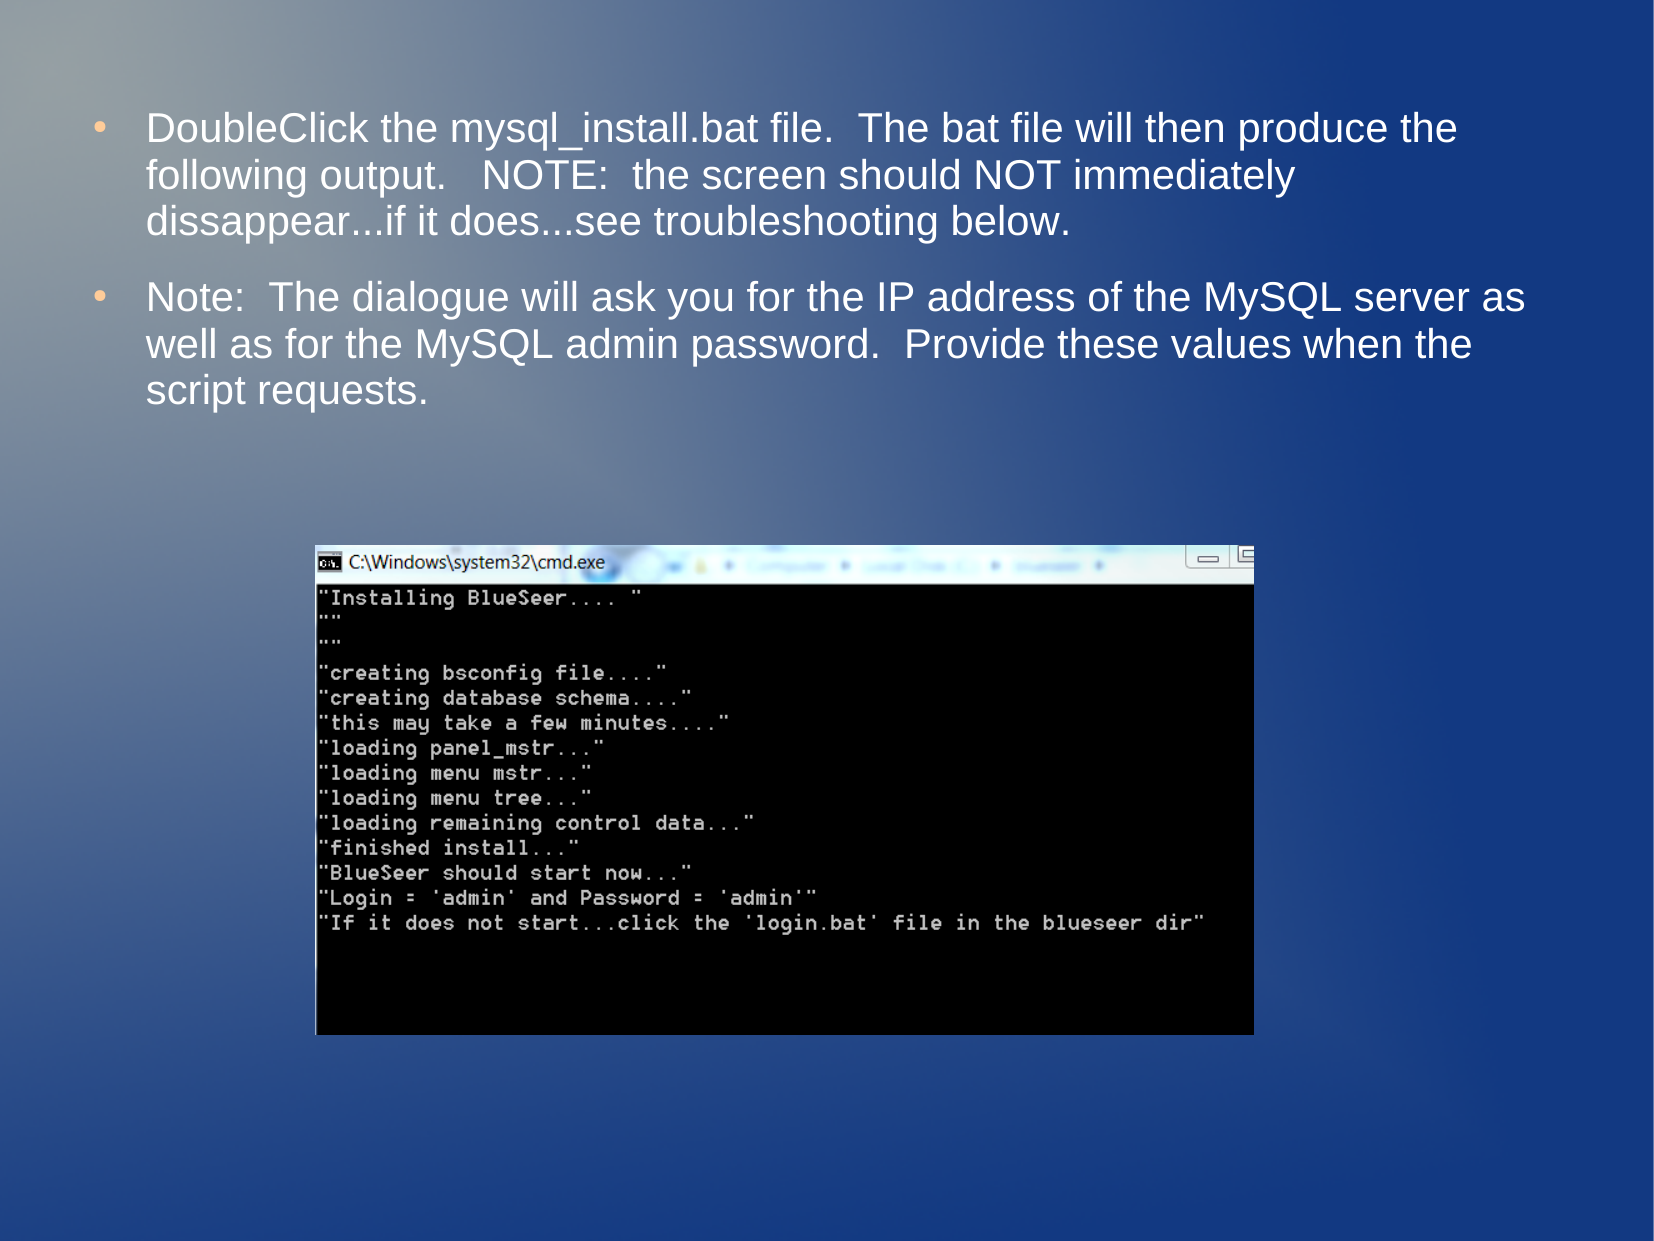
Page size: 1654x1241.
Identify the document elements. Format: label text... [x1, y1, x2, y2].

list DoubleClick the mysql_install.bat file. The bat file will then produce the following output. NOTE: the screen should NOT immediately dissappear...if it does...see troubleshooting below. Note: The dialogue will ask you for the IP address of the MySQL server as well as for the MySQL admin password. Provide these values when the script requests. [75, 105, 1564, 416]
picture [0, 0, 1654, 1241]
